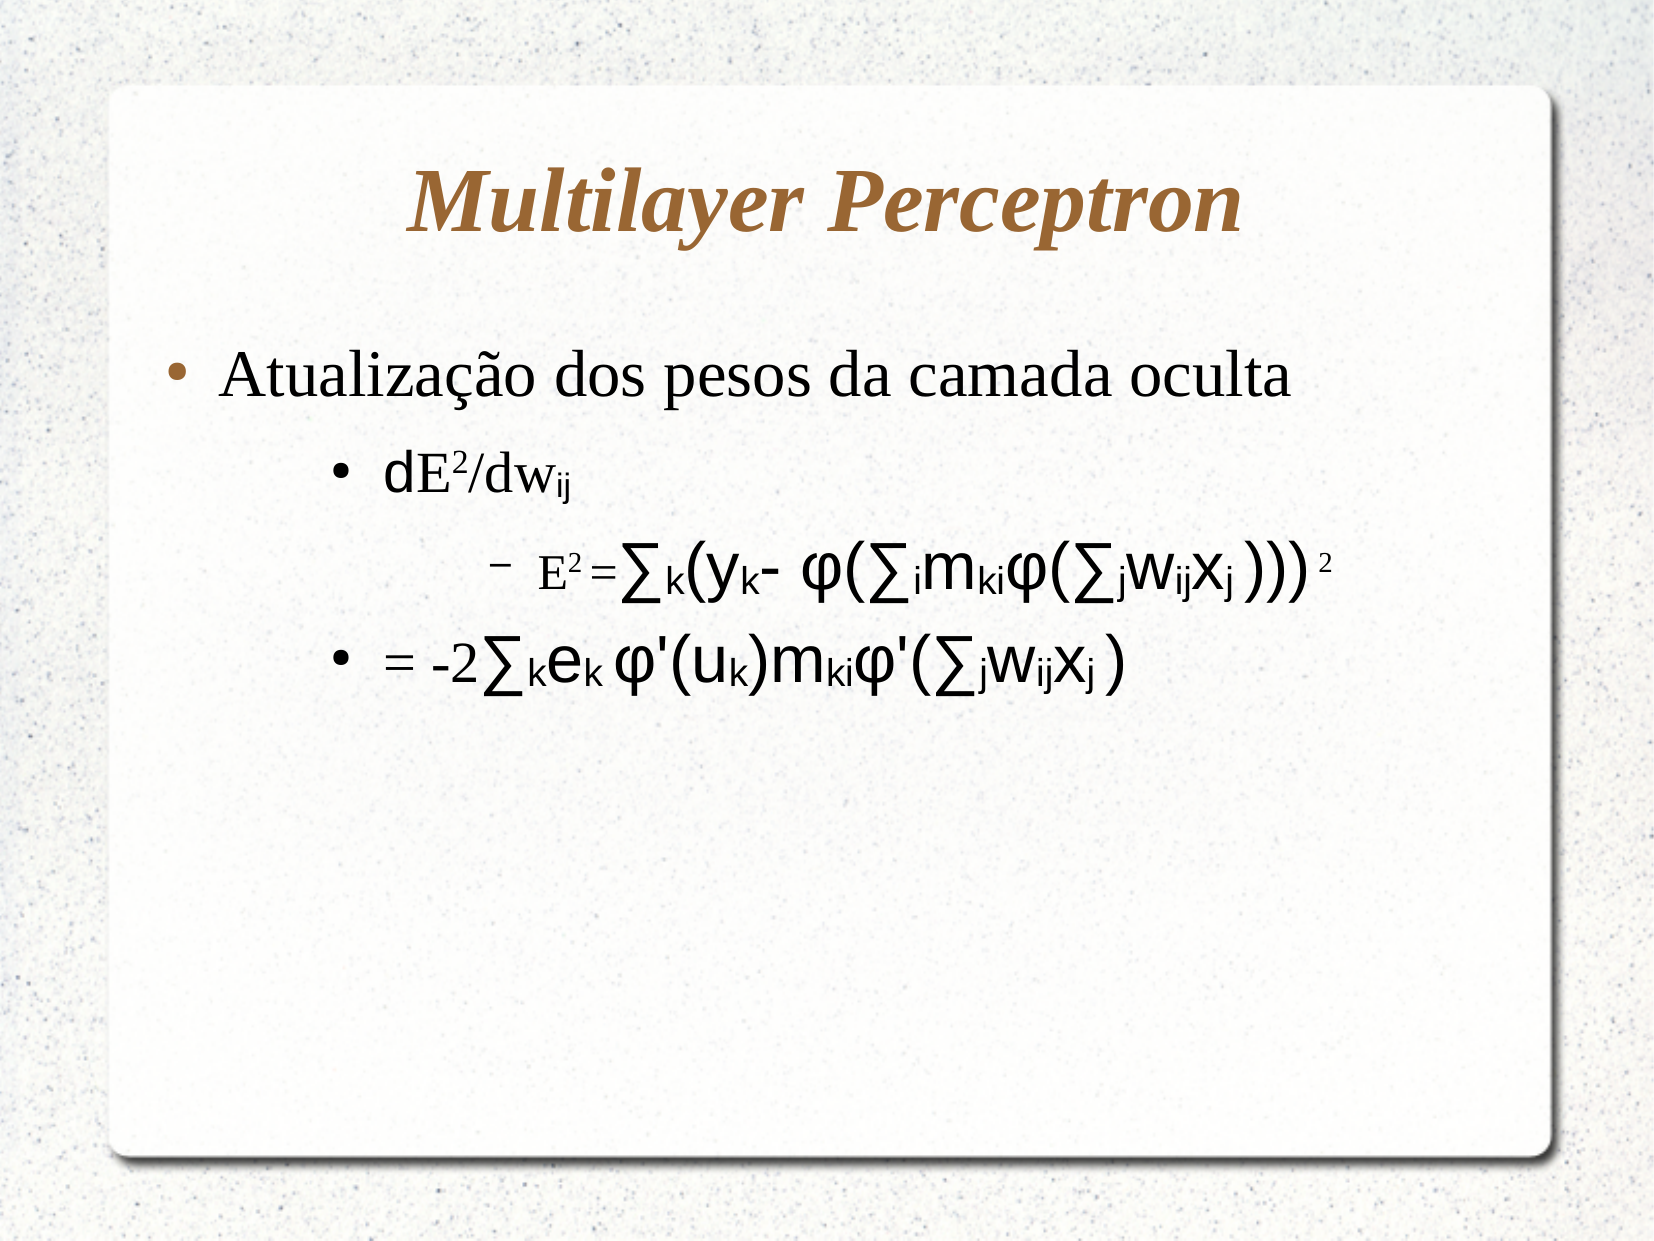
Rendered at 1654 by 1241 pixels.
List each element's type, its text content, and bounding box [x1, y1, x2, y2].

list Atualização dos pesos da camada oculta dE2/dwij E2 =∑k(yk- φ(∑imkiφ(∑jwijxj ))) 2 = -2∑kek φ'(uk)mkiφ'(∑jwijxj ) [147, 336, 1506, 1241]
picture [0, 0, 1654, 1241]
title Multilayer Perceptron [118, 96, 1536, 304]
